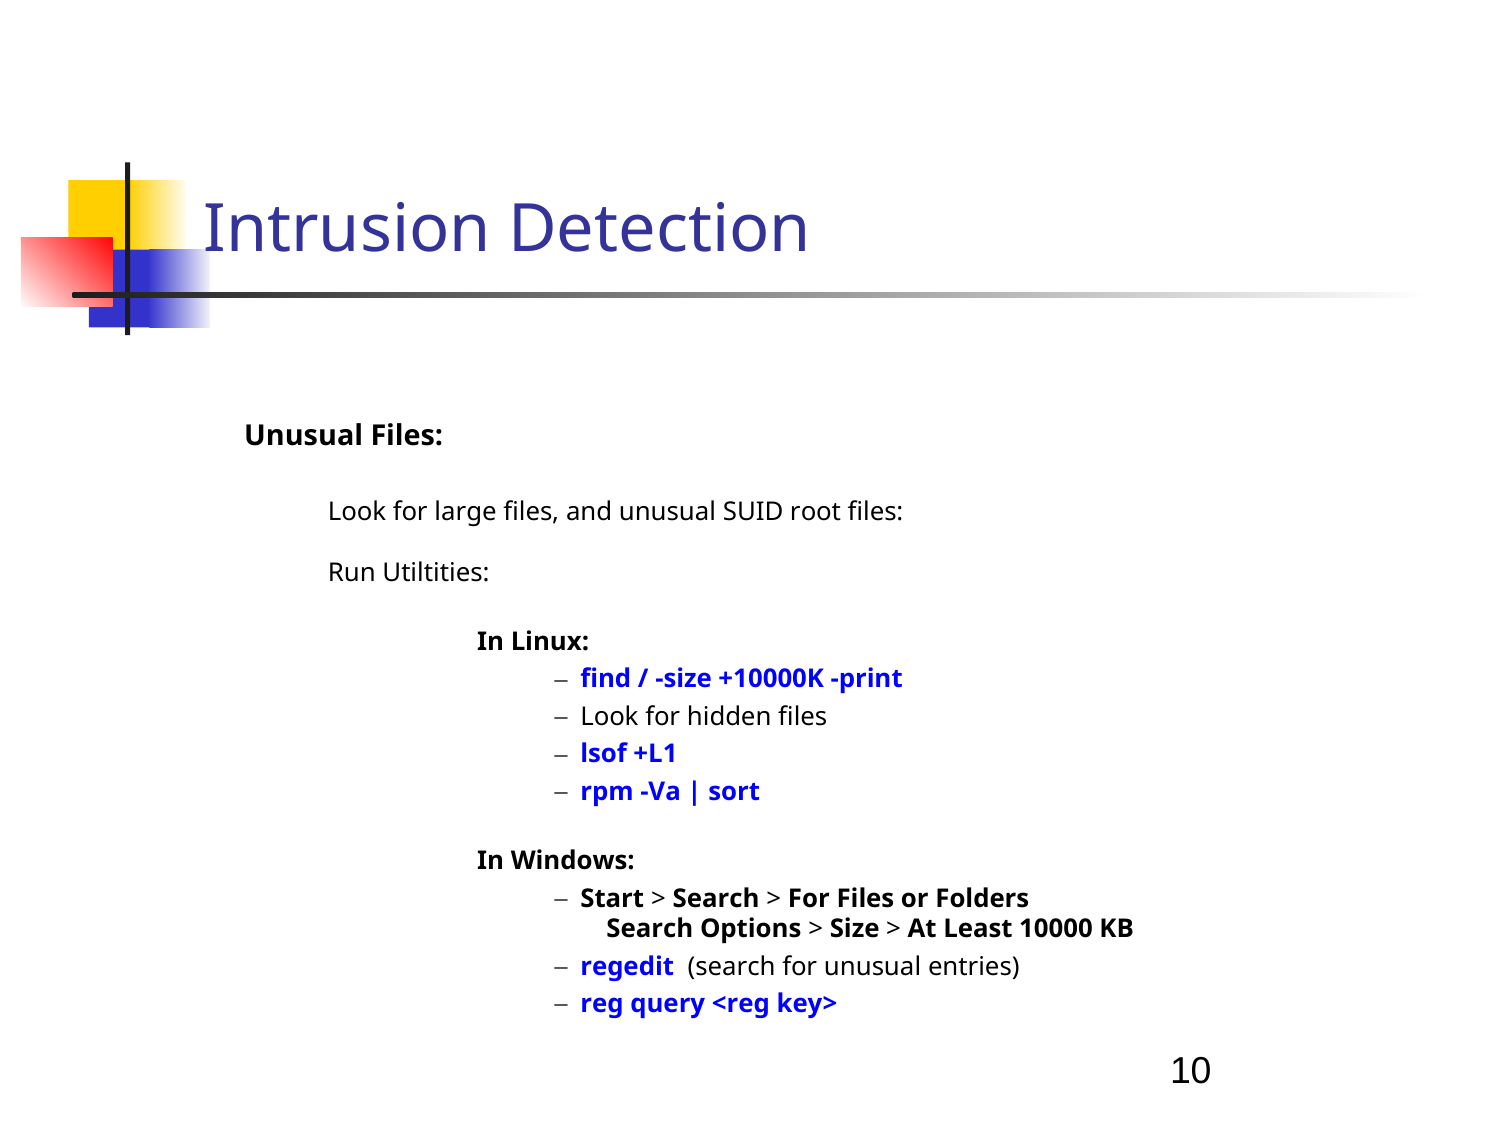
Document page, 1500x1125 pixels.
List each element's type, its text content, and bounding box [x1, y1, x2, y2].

list Unusual Files: Look for large files, and unusual SUID root files: Run Utiltities: In Linux: find / -size +10000K -print Look for hidden files lsof +L1 rpm -Va | sort In Windows: Start > Search > For Files or Folders Search Options > Size > At Least 10000 KB regedit (search for unusual entries) reg query <reg key> [229, 365, 1434, 1034]
title Intrusion Detection [188, 35, 1468, 276]
